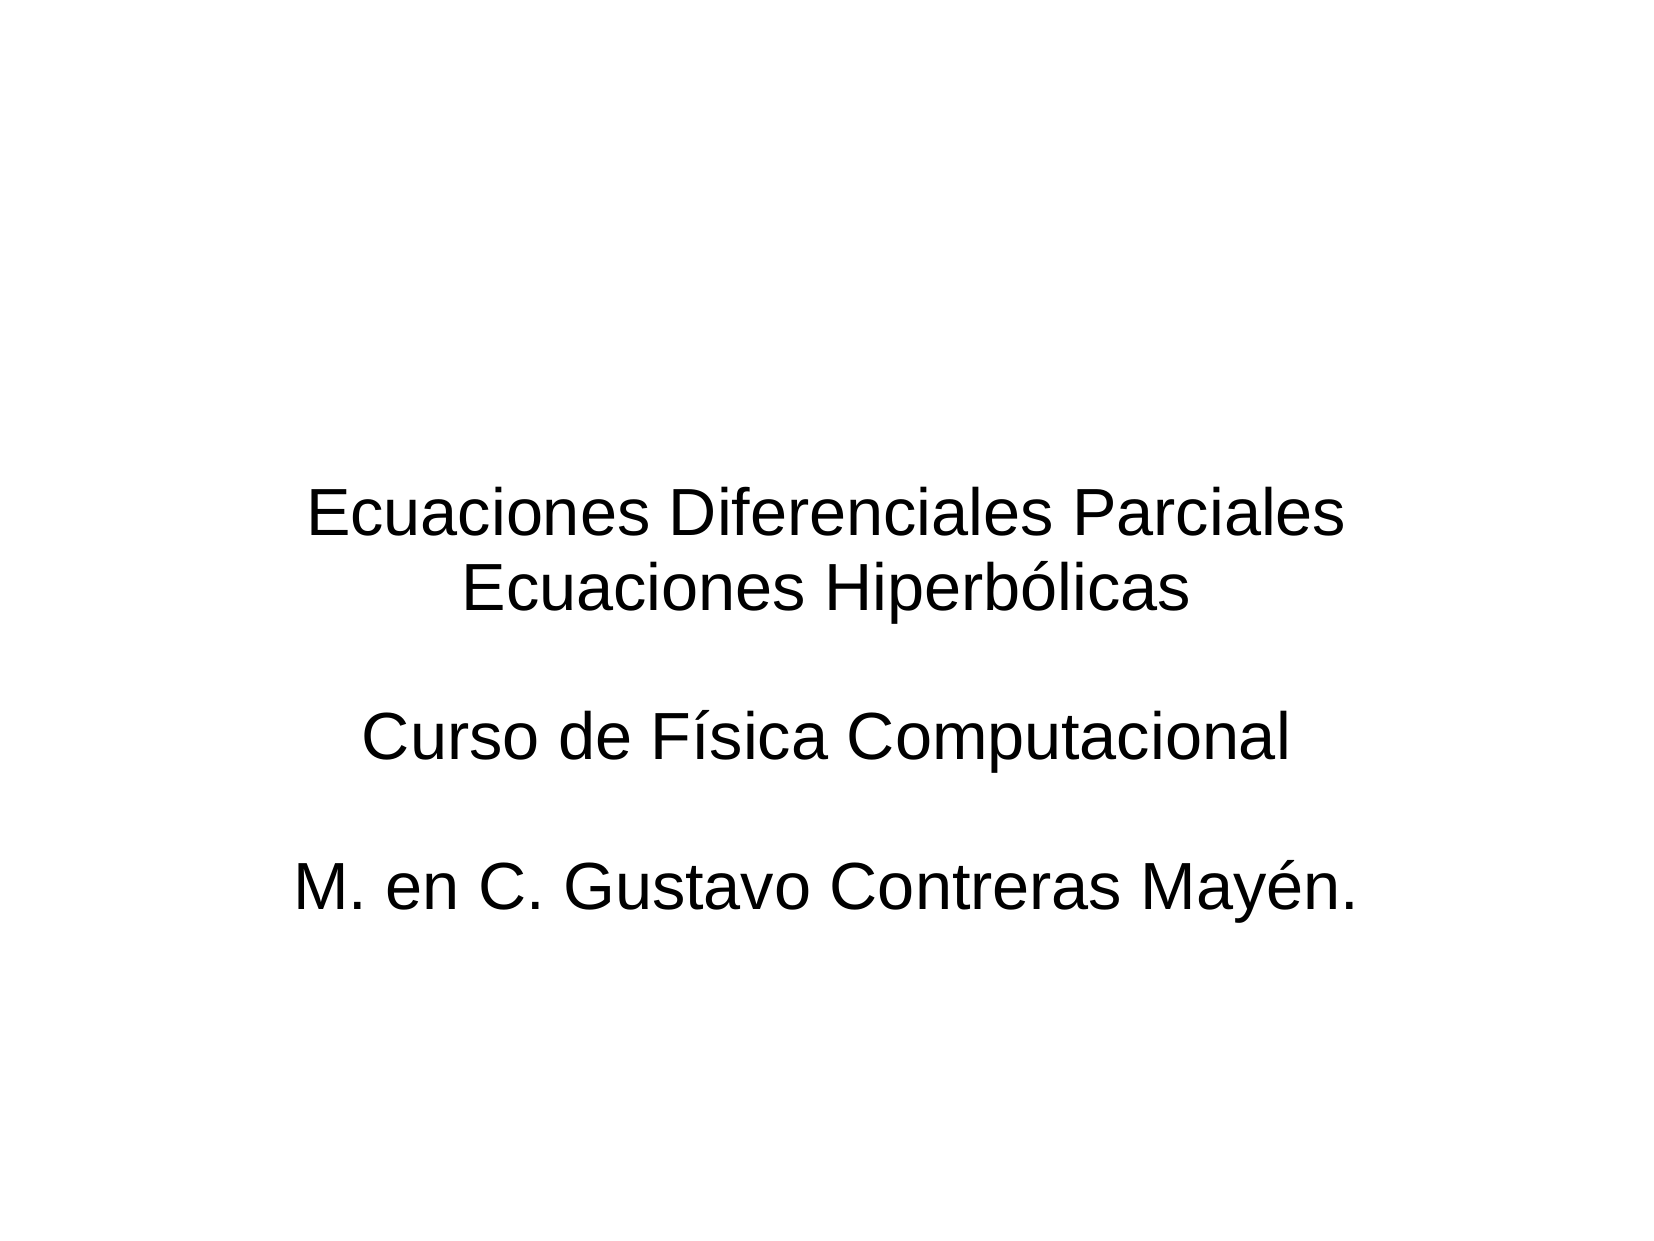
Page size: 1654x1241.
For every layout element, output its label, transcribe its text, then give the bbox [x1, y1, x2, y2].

subtitle Ecuaciones Diferenciales Parciales Ecuaciones Hiperbólicas Curso de Física Computacional M. en C. Gustavo Contreras Mayén. [82, 290, 1571, 1109]
